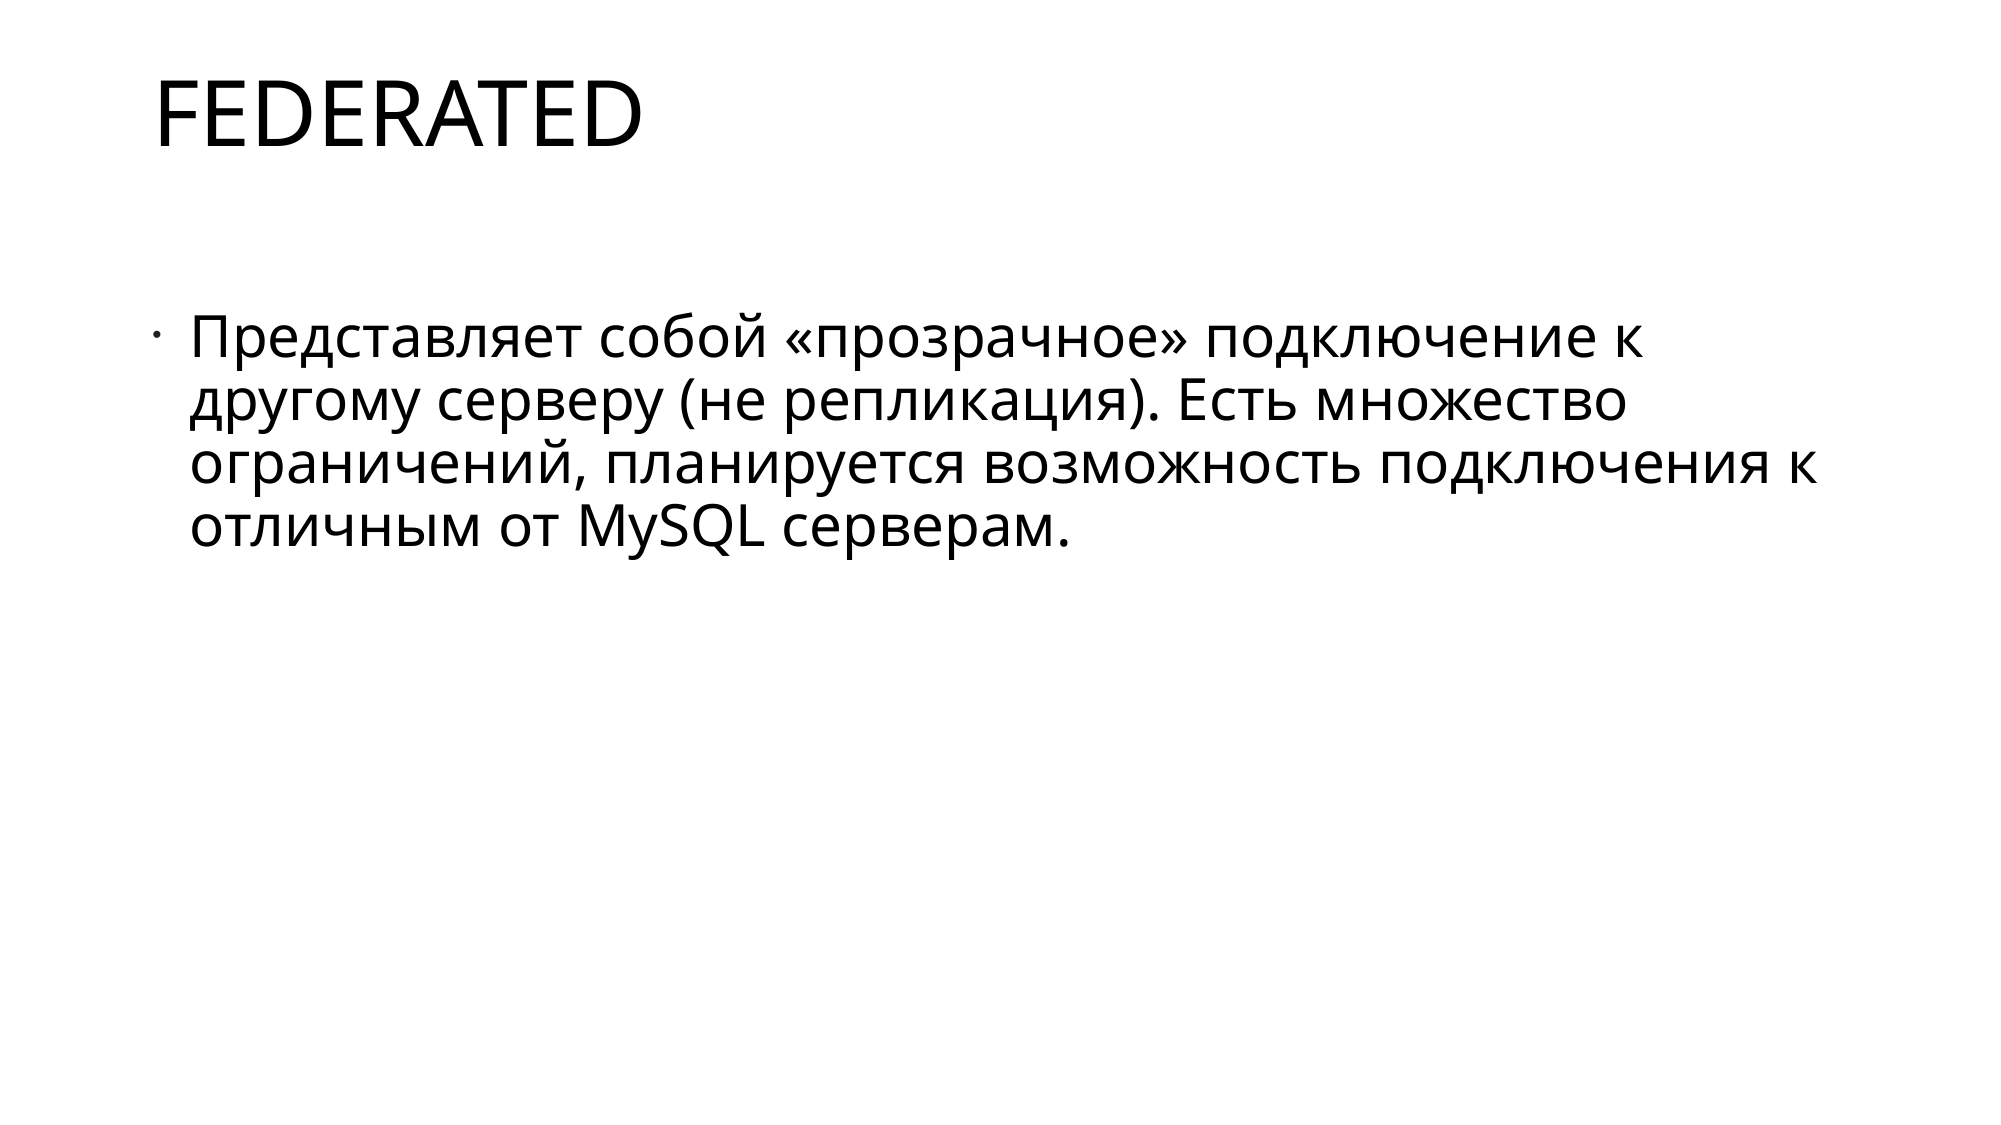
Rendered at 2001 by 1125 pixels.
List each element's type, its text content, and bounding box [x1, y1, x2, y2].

list Представляет собой «прозрачное» подключение к другому серверу (не репликация). Есть множество ограничений, планируется возможность подключения к отличным от MySQL серверам. [137, 299, 1863, 1014]
title FEDERATED [137, 59, 1863, 278]
